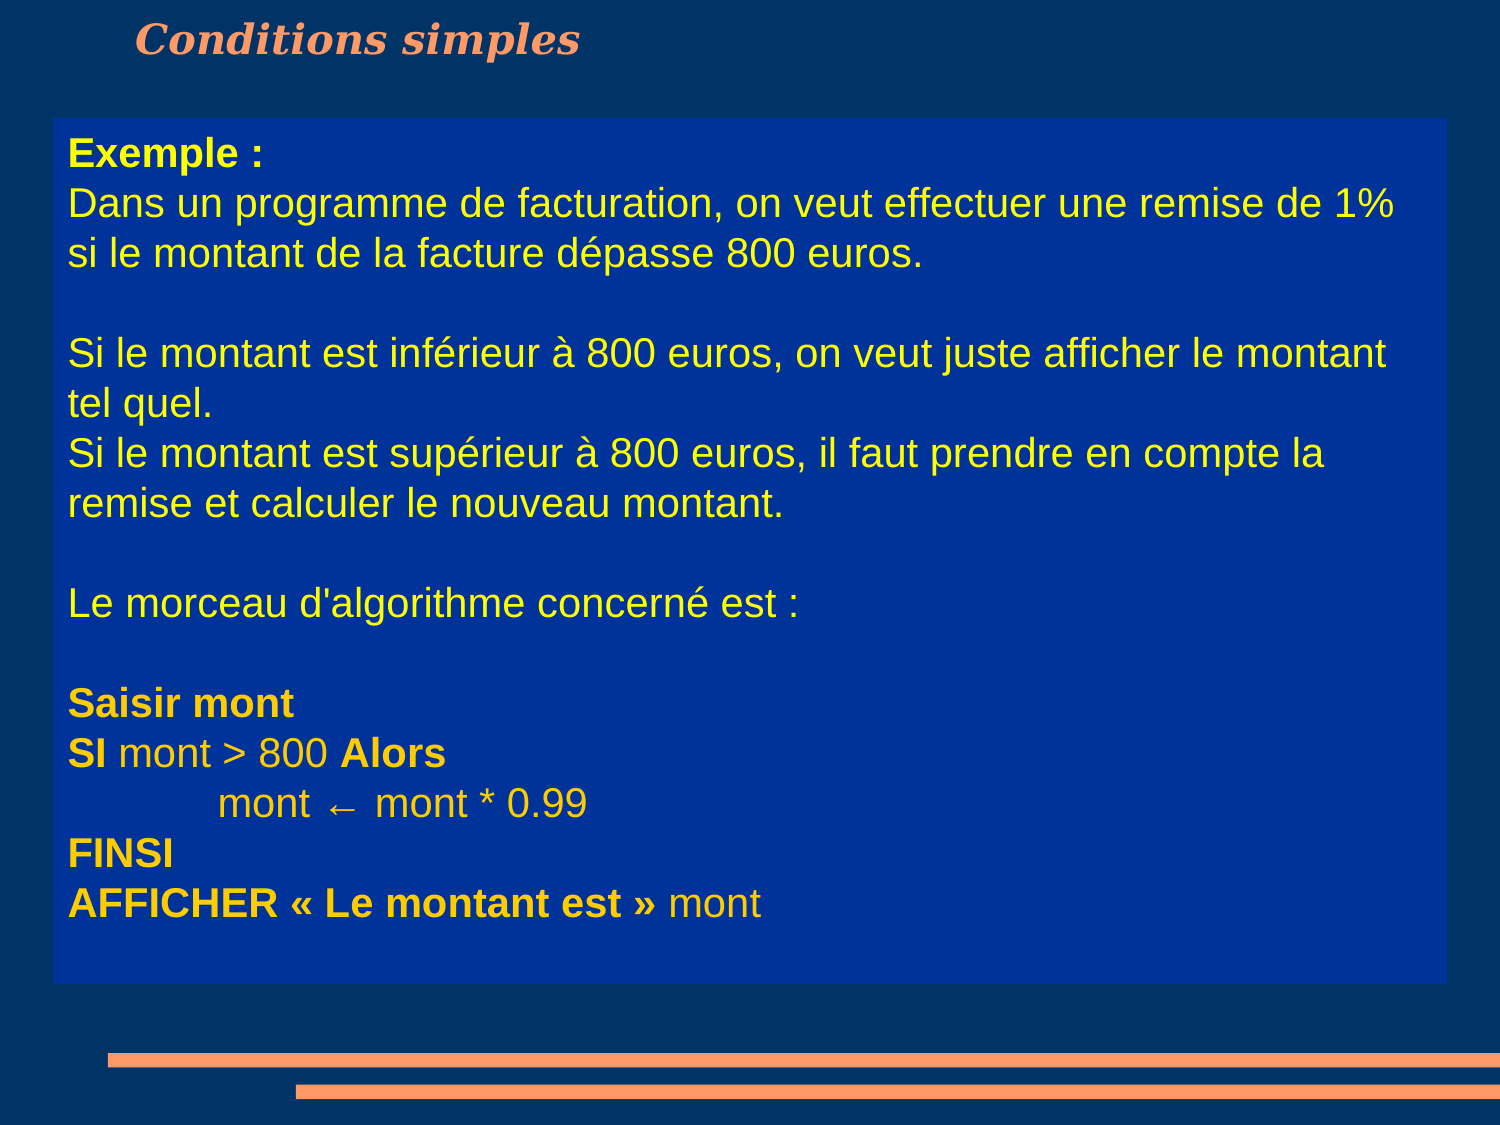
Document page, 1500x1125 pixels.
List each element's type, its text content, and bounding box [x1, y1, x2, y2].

list [0, 90, 1500, 878]
text_box Exemple : Dans un programme de facturation, on veut effectuer une remise de 1% si le montant de la facture dépasse 800 euros. Si le montant est inférieur à 800 euros, on veut juste afficher le montant tel quel. Si le montant est supérieur à 800 euros, il faut prendre en compte la remise et calculer le nouveau montant. Le morceau d'algorithme concerné est : Saisir mont SI mont > 800 Alors mont ← mont * 0.99 FINSI AFFICHER « Le montant est » mont [52, 118, 1447, 984]
title Conditions simples [100, 0, 1376, 77]
